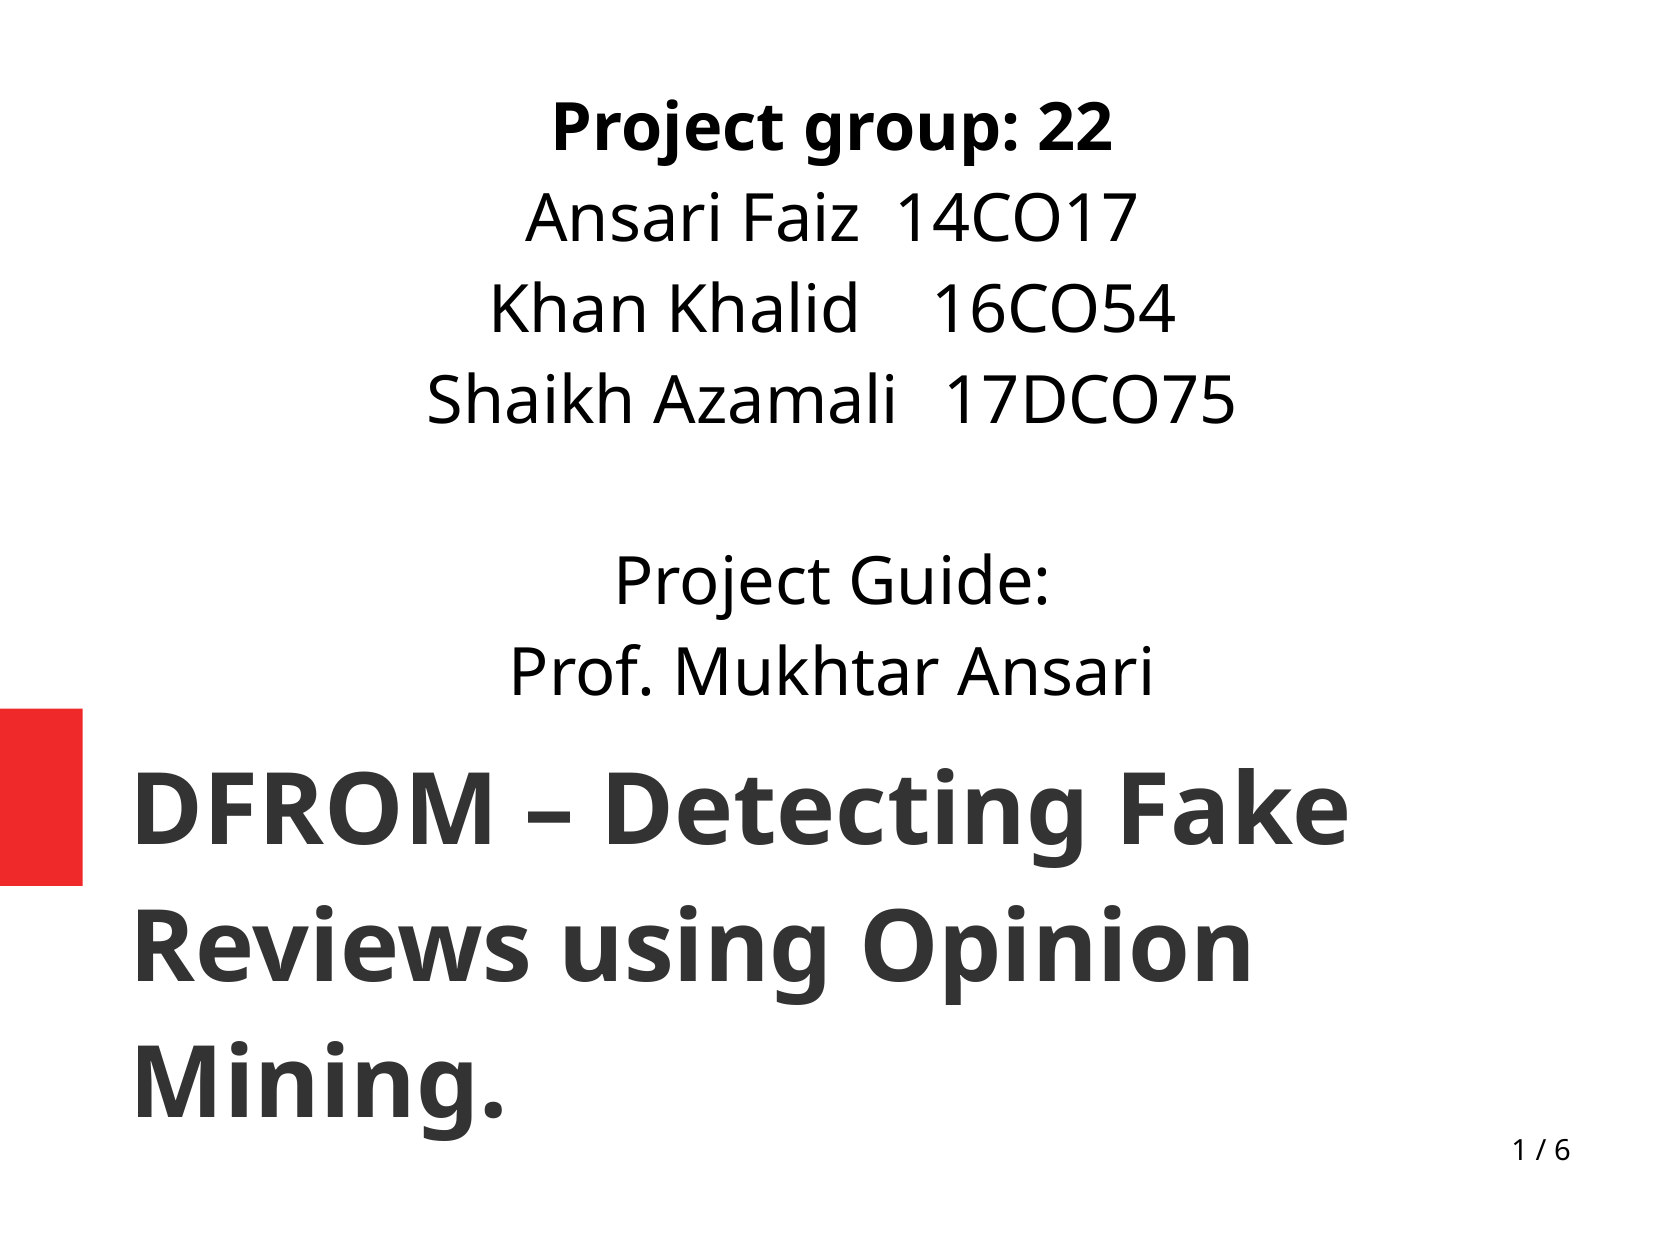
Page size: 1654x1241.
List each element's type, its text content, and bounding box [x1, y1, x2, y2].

title DFROM – Detecting Fake Reviews using Opinion Mining. [129, 767, 1536, 1117]
subtitle Project group: 22 Ansari Faiz 14CO17 Khan Khalid 16CO54 Shaikh Azamali 17DCO75 Project Guide: Prof. Mukhtar Ansari [129, 124, 1536, 670]
